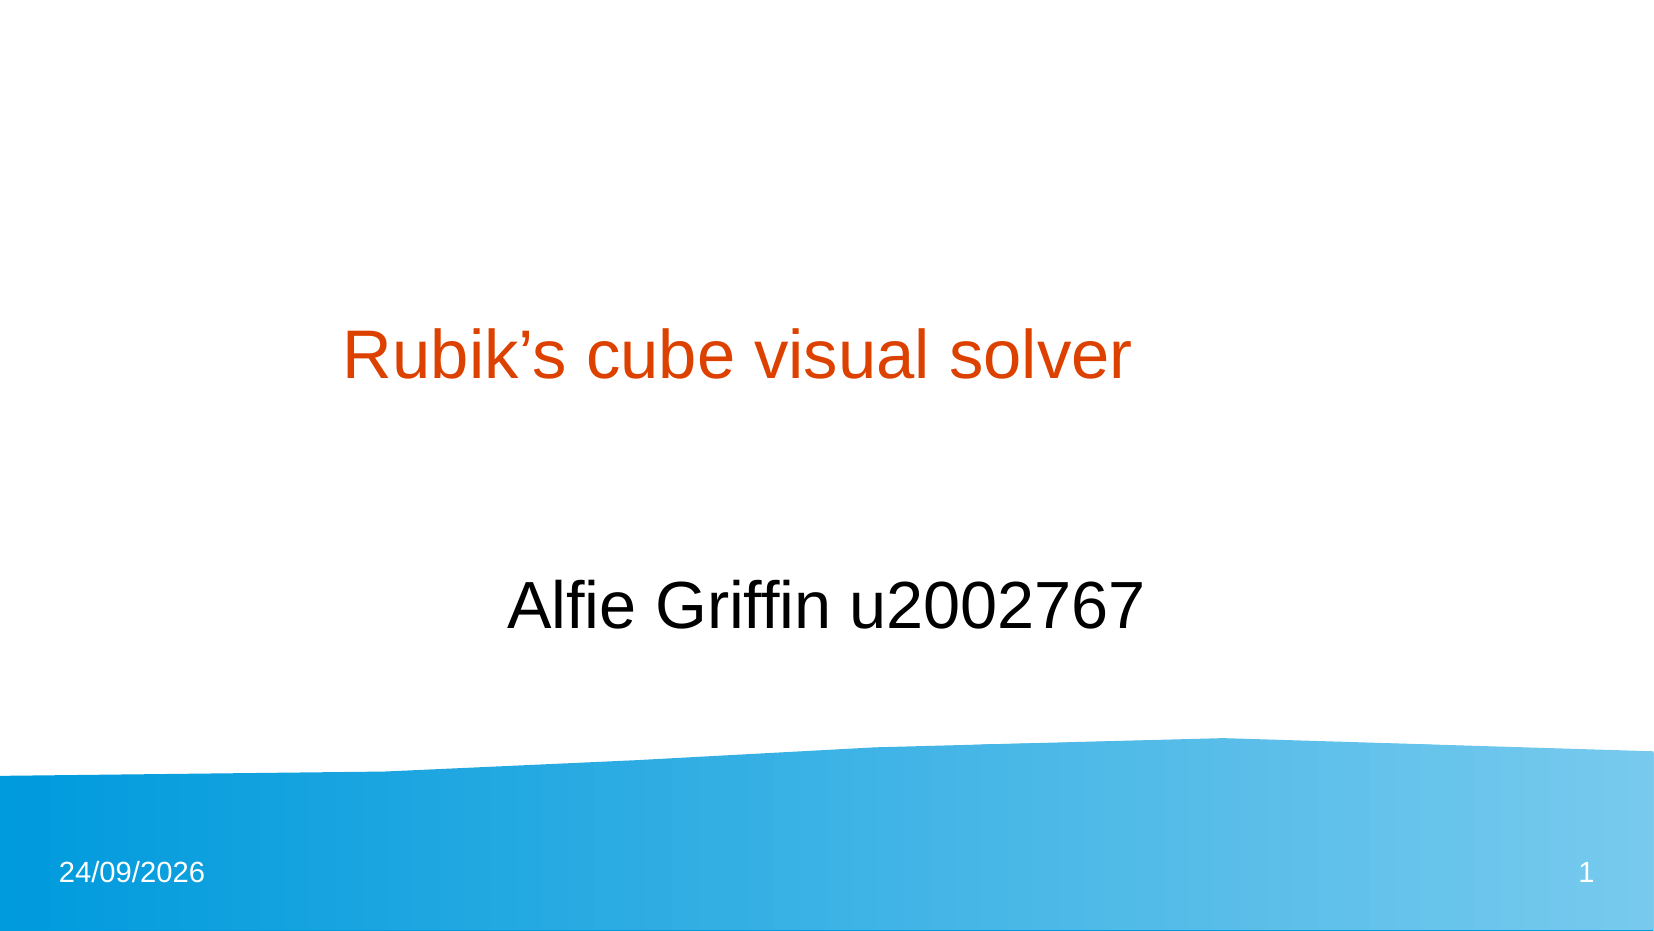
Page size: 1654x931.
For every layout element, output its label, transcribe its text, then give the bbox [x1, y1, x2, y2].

subtitle Alfie Griffin u2002767 [59, 472, 1595, 739]
title Rubik’s cube visual solver [0, 265, 1477, 443]
